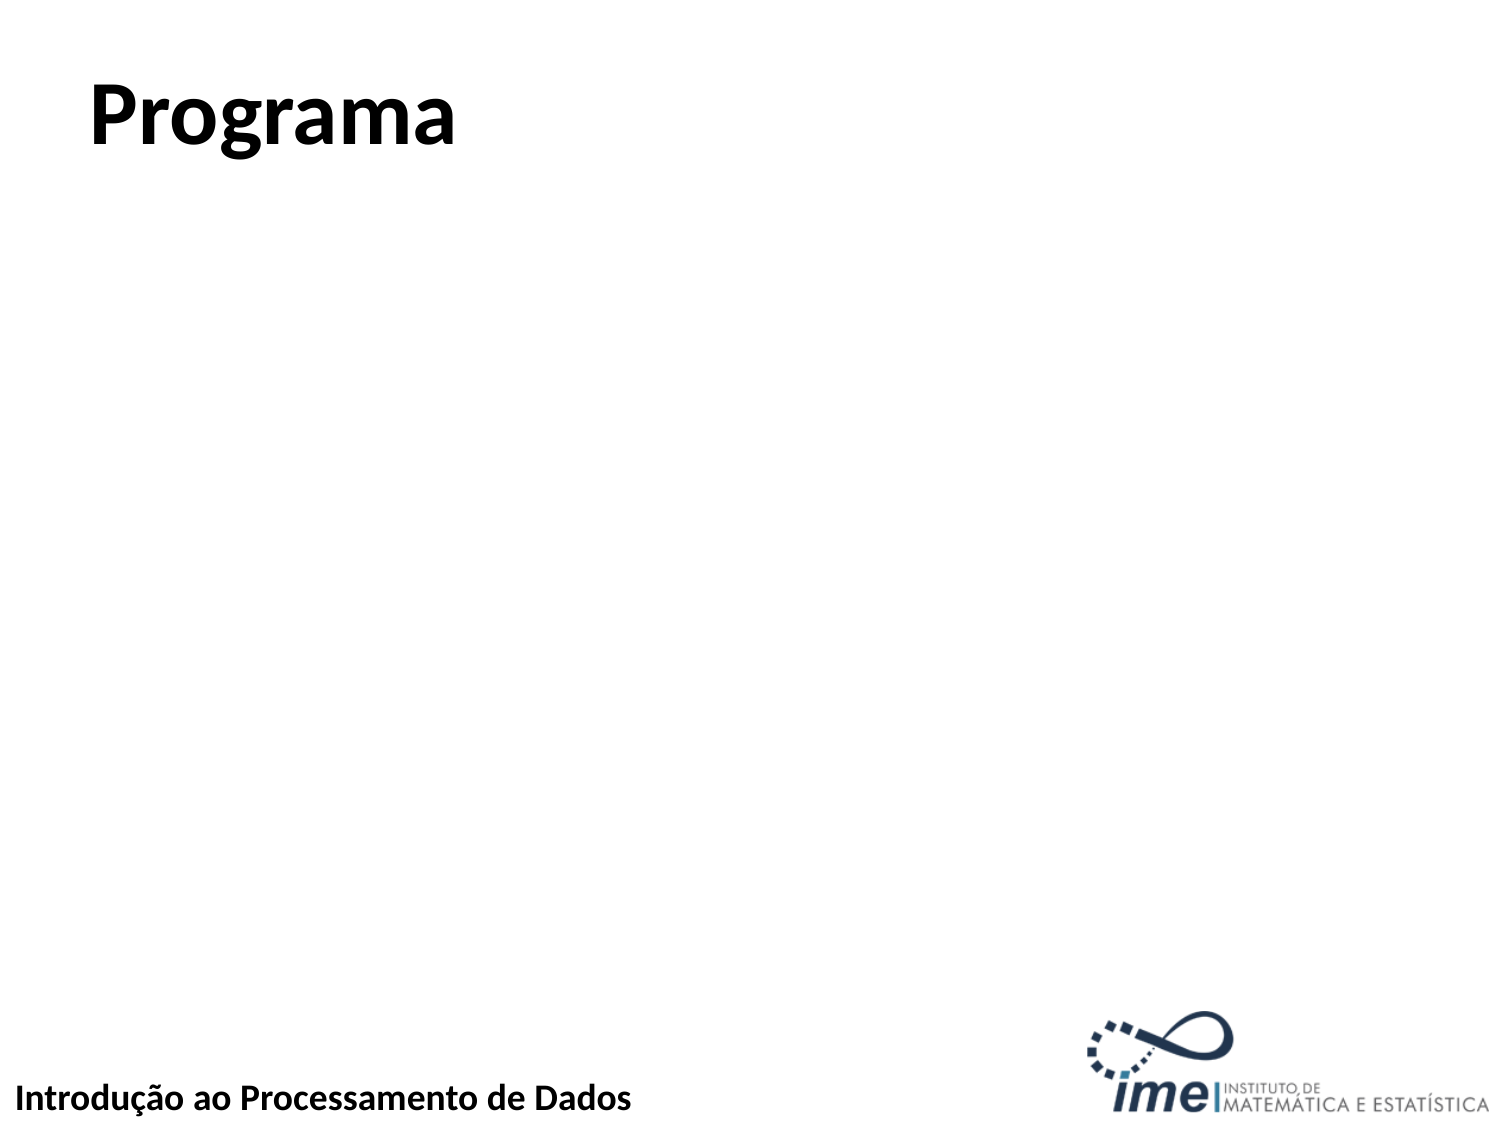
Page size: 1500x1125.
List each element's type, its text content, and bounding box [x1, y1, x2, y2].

title Programa [75, 45, 1425, 233]
picture [1086, 1011, 1495, 1115]
